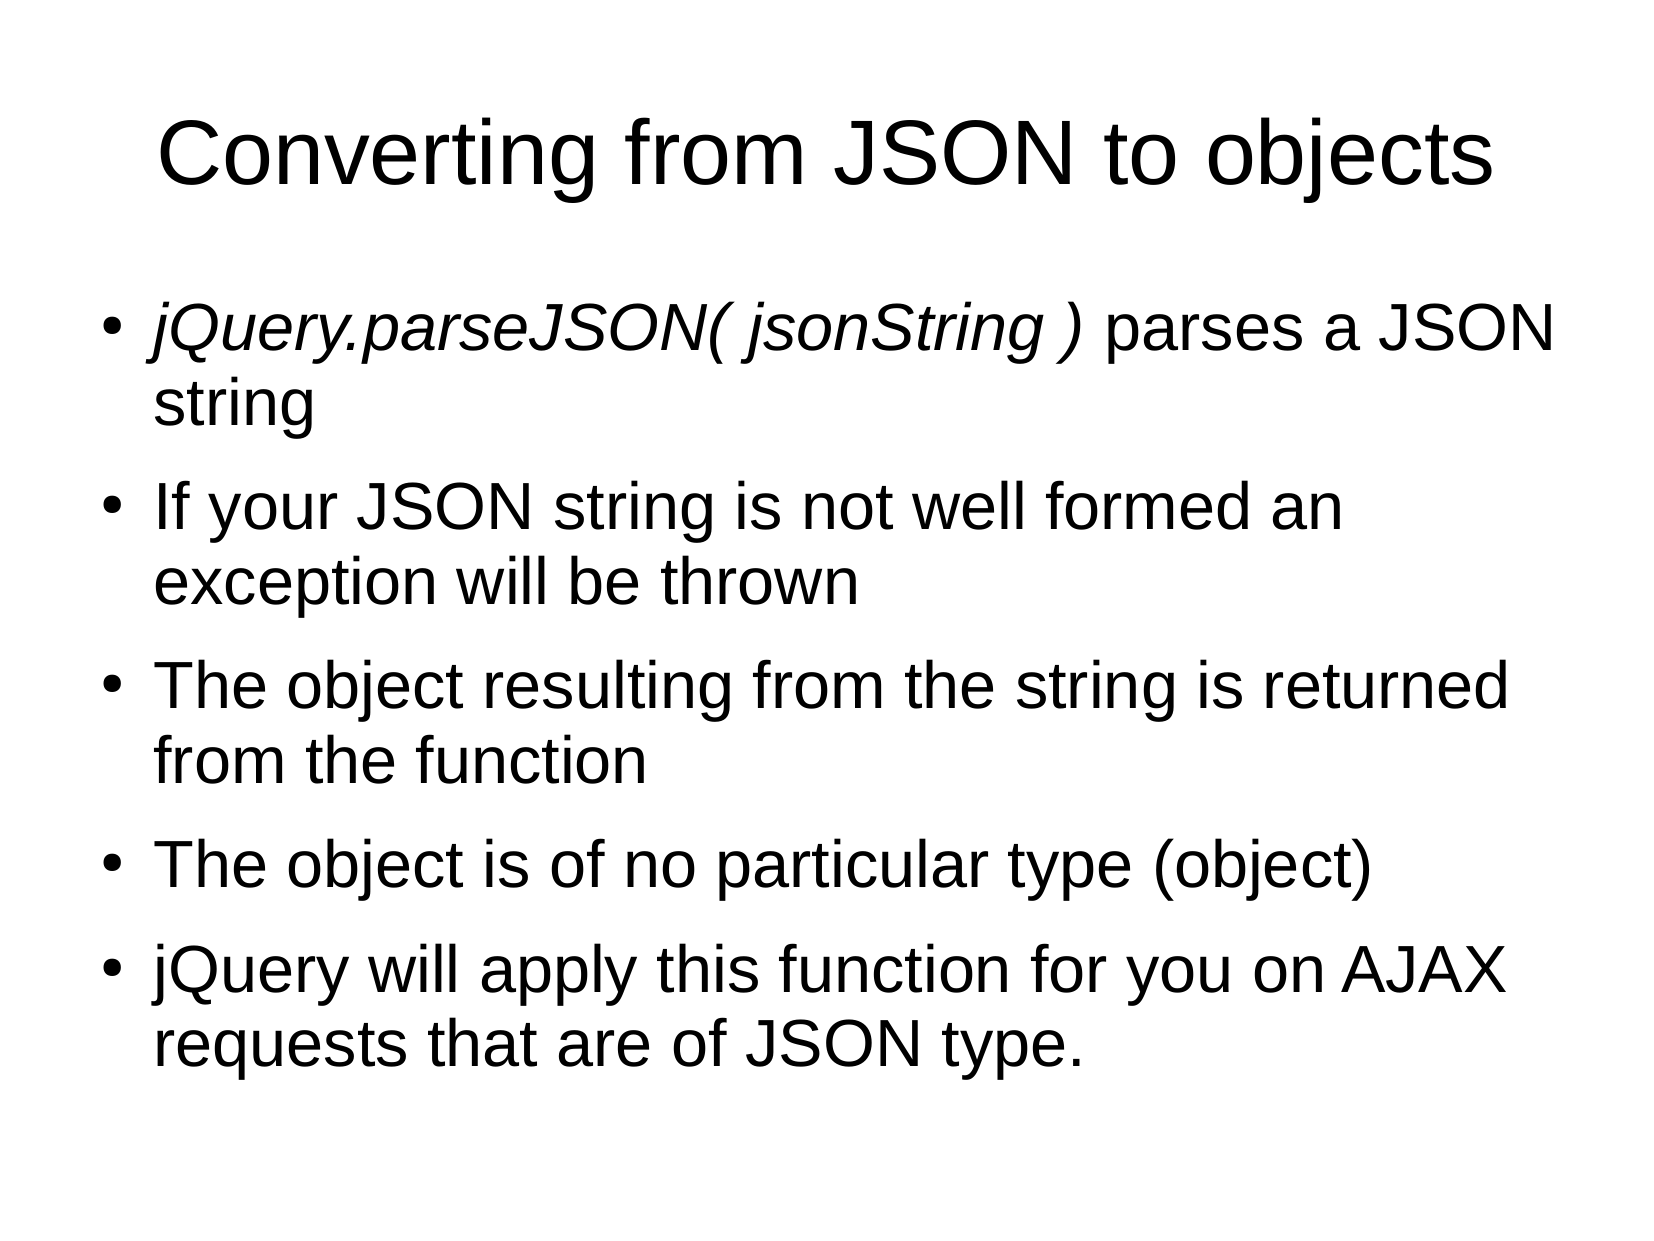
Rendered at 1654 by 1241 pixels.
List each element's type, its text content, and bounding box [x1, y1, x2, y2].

list jQuery.parseJSON( jsonString ) parses a JSON string If your JSON string is not well formed an exception will be thrown The object resulting from the string is returned from the function The object is of no particular type (object) jQuery will apply this function for you on AJAX requests that are of JSON type. [82, 290, 1571, 1094]
title Converting from JSON to objects [82, 49, 1571, 257]
